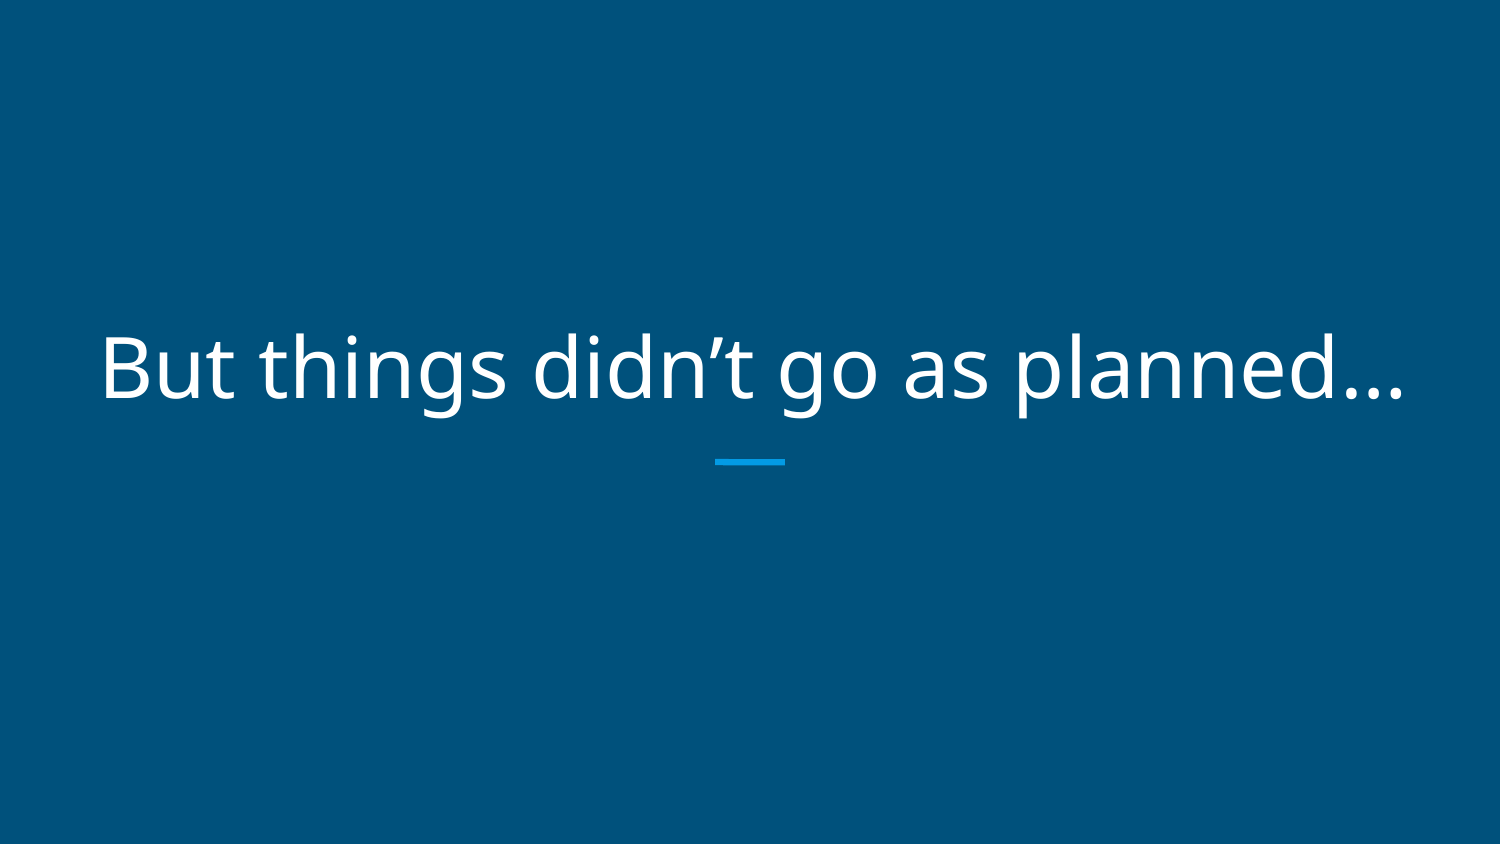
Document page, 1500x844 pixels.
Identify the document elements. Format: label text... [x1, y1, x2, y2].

title But things didn’t go as planned… [78, 289, 1428, 439]
